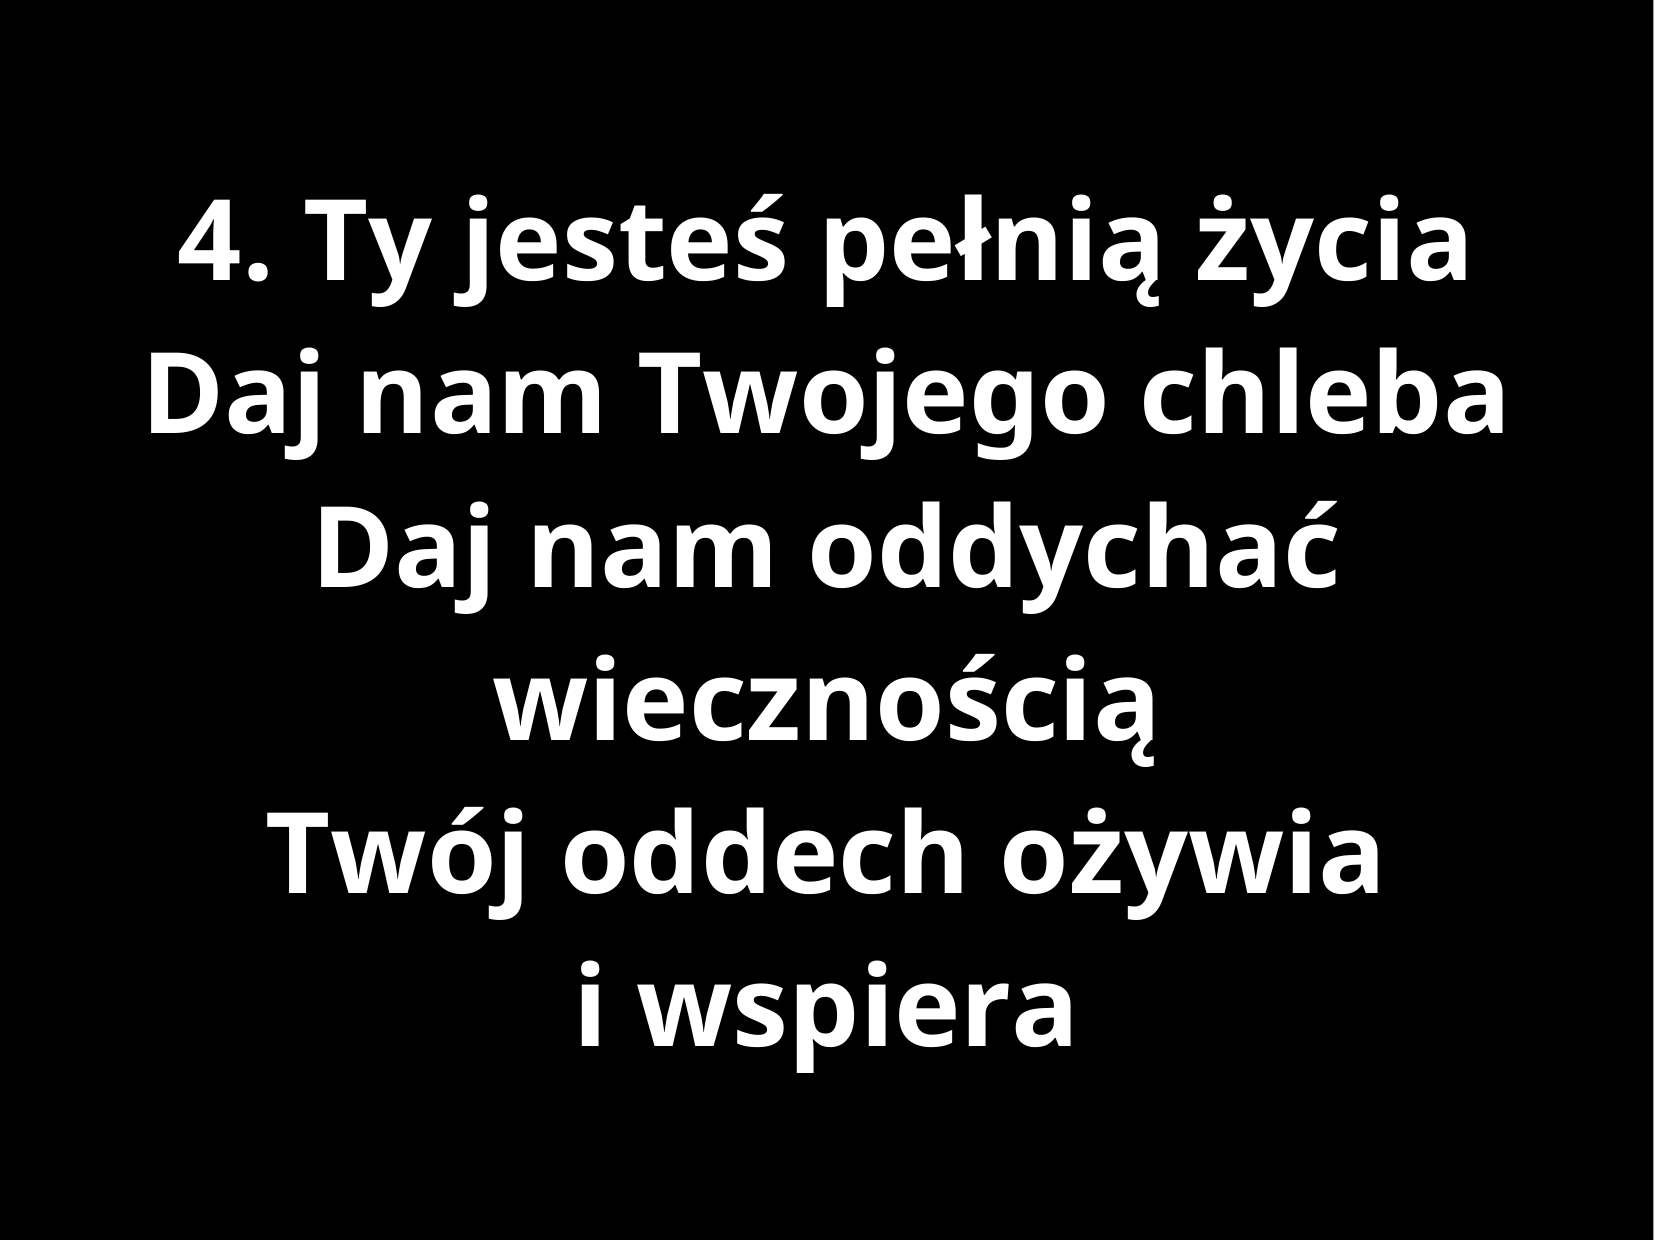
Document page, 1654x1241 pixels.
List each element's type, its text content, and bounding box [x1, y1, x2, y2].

subtitle 4. Ty jesteś pełnią życia Daj nam Twojego chleba Daj nam oddychać wiecznością Twój oddech ożywia i wspiera [0, 0, 1654, 1241]
